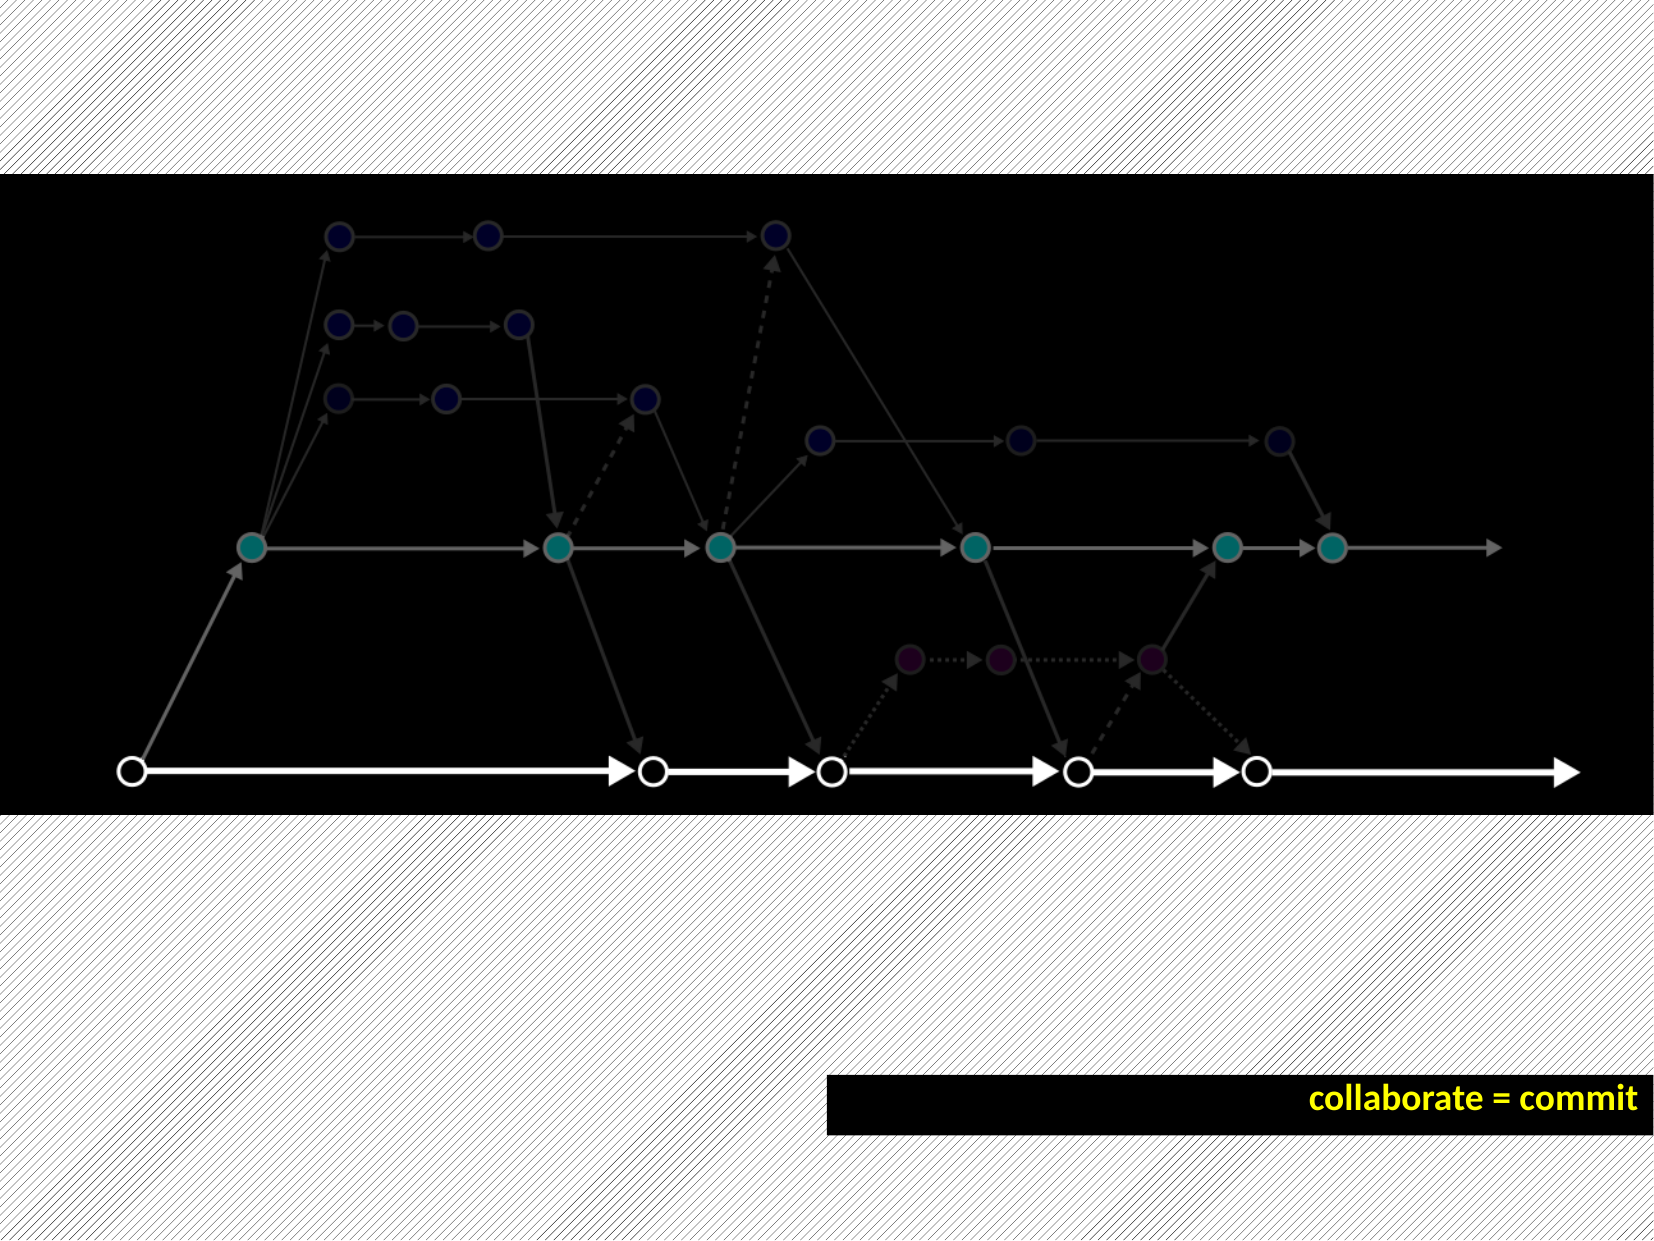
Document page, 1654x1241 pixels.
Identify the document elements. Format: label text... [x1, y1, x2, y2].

picture [0, 174, 1654, 815]
text_box collaborate = commit [826, 1074, 1654, 1136]
